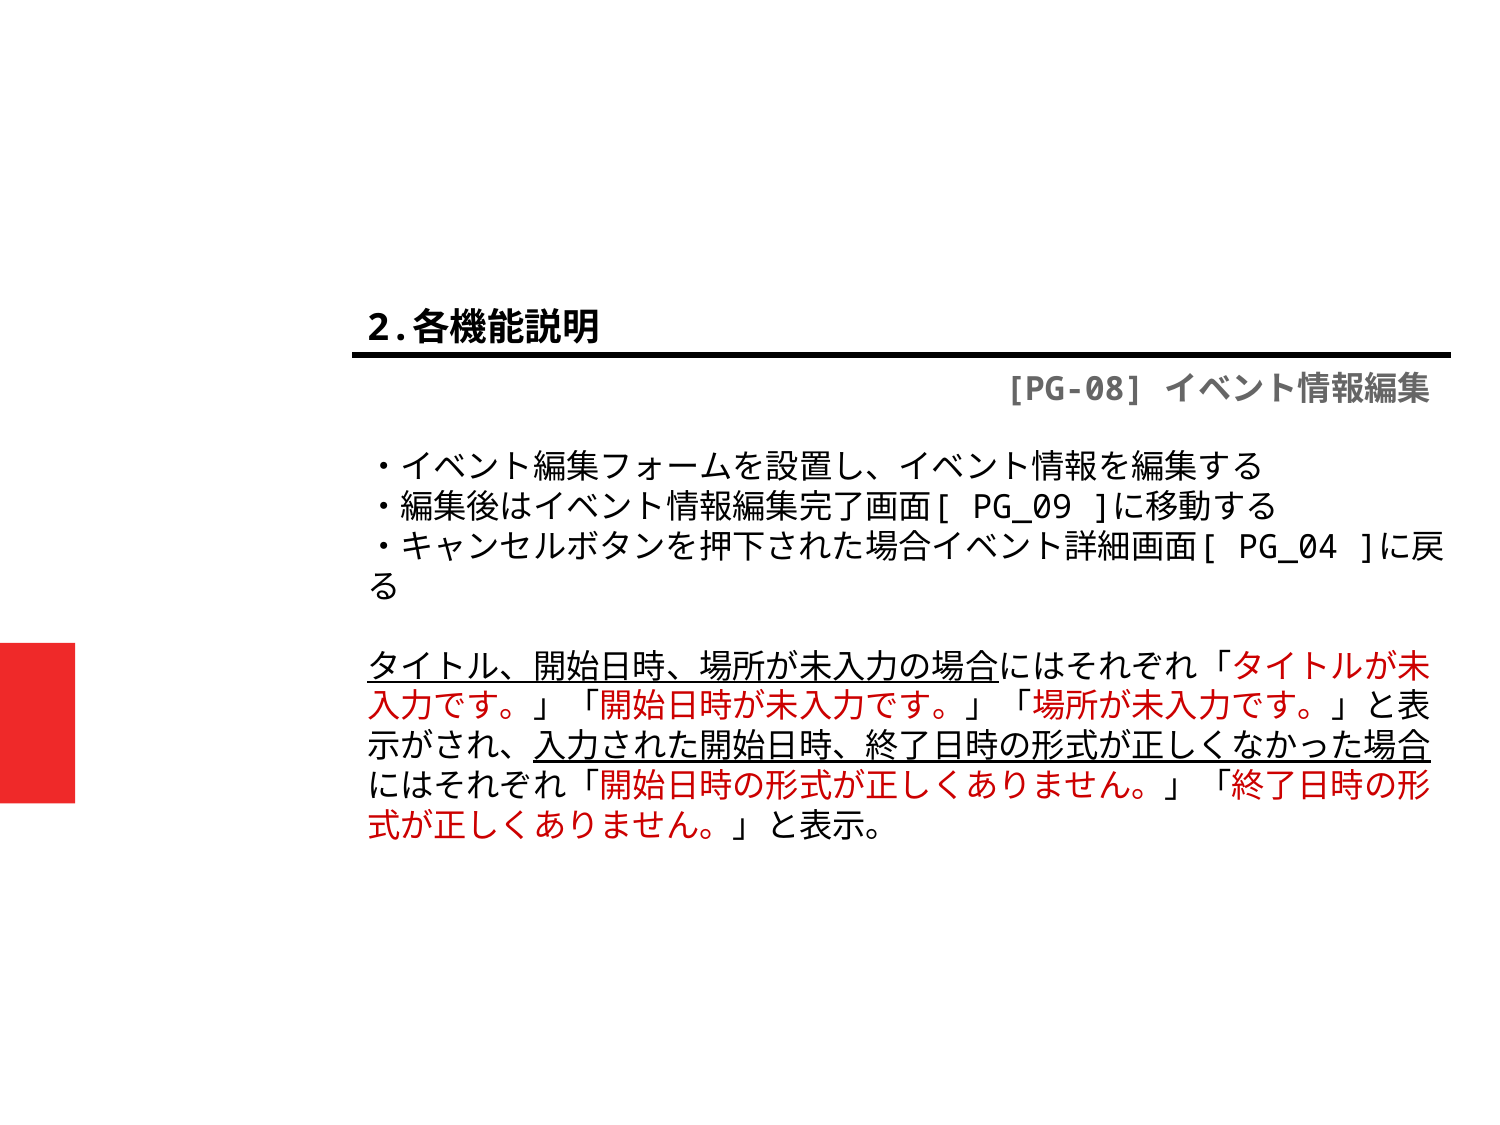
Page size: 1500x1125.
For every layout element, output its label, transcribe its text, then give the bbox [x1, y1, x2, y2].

text_box ・イベント編集フォームを設置し、イベント情報を編集する ・編集後はイベント情報編集完了画面[ PG_09 ]に移動する ・キャンセルボタンを押下された場合イベント詳細画面[ PG_04 ]に戻る タイトル、開始日時、場所が未入力の場合にはそれぞれ「タイトルが未入力です。」「開始日時が未入力です。」「場所が未入力です。」と表示がされ、入力された開始日時、終了日時の形式が正しくなかった場合にはそれぞれ「開始日時の形式が正しくありません。」「終了日時の形式が正しくありません。」と表示。 [352, 437, 1475, 892]
text_box 2.各機能説明 [PG-08] イベント情報編集 [352, 295, 1463, 437]
